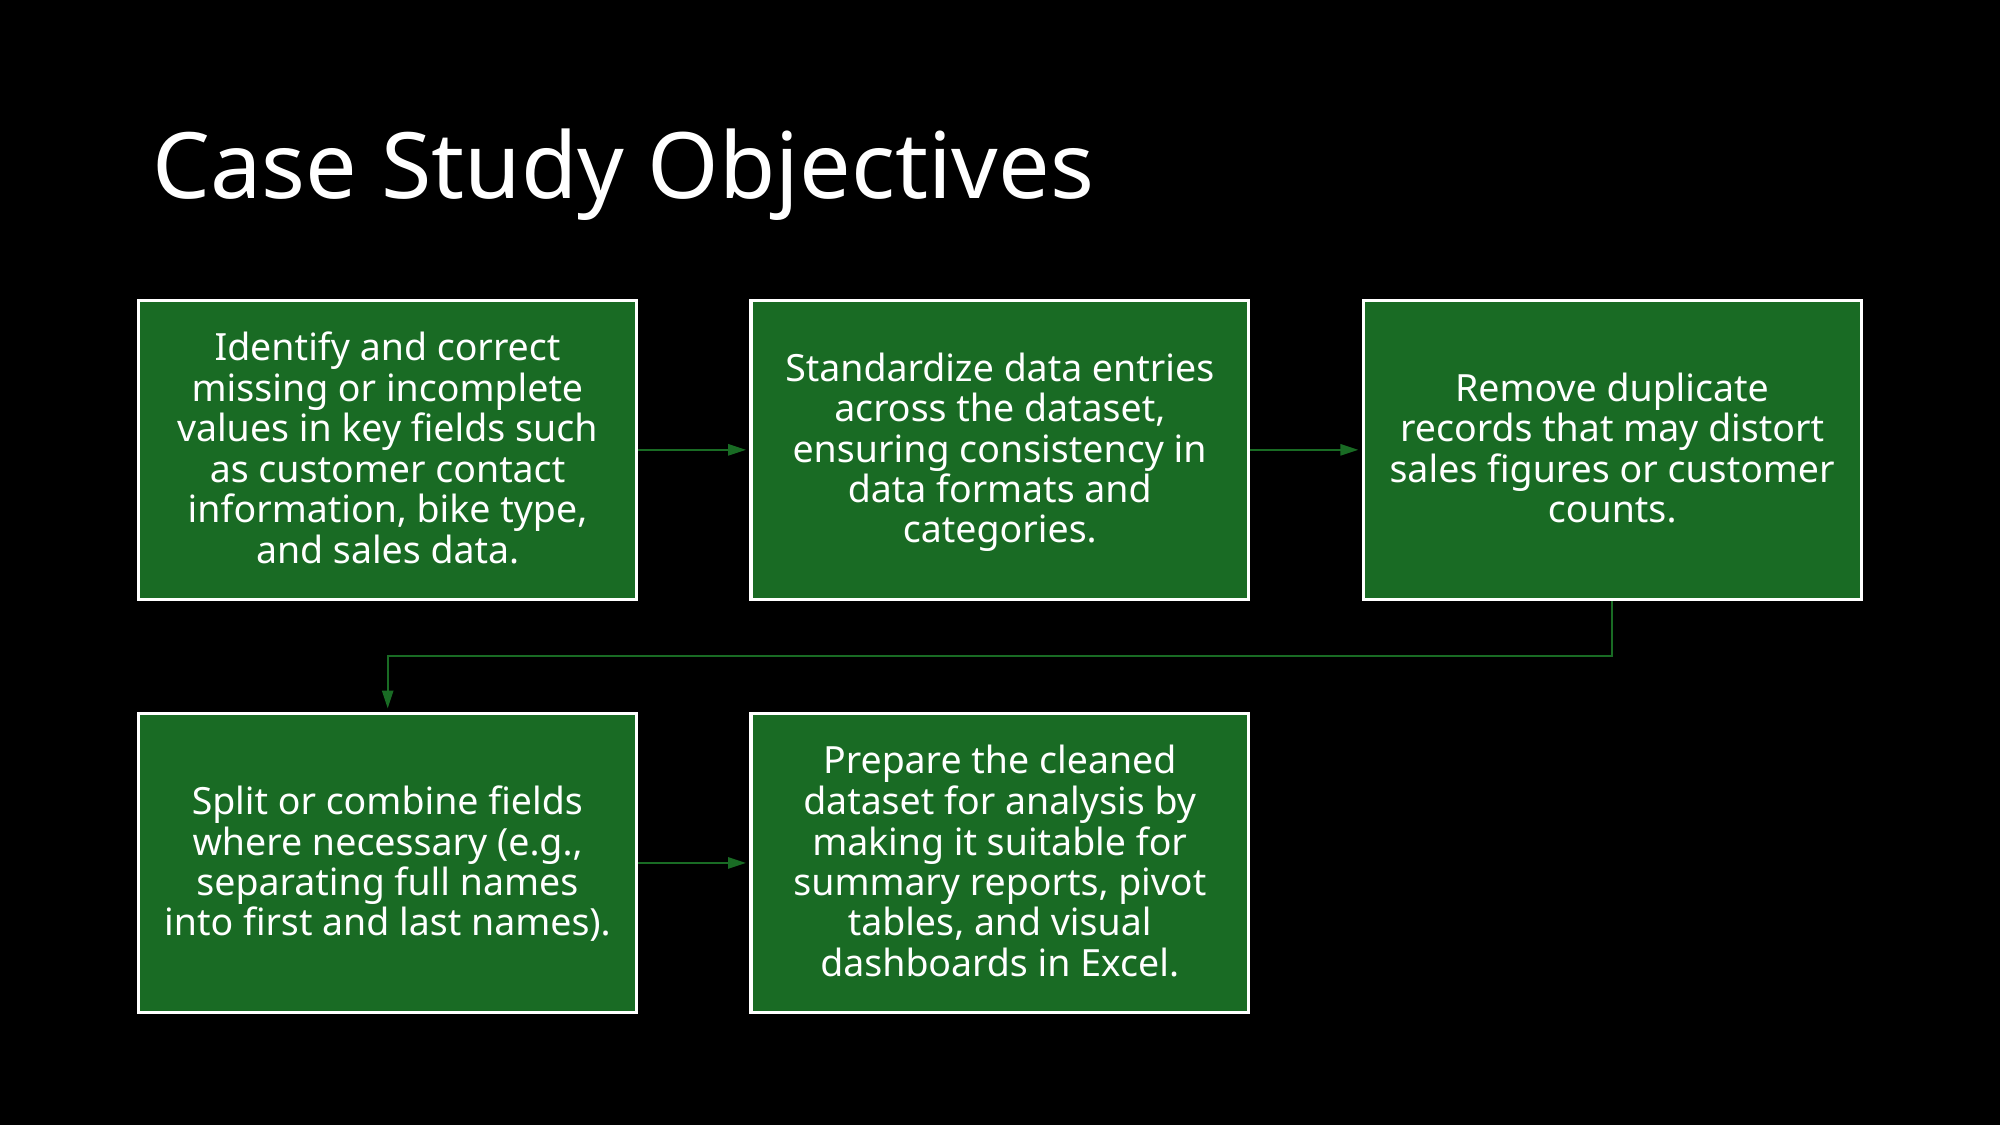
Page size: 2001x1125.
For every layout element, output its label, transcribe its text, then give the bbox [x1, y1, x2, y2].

text_box Prepare the cleaned dataset for analysis by making it suitable for summary reports, pivot tables, and visual dashboards in Excel. [751, 713, 1249, 1013]
text_box Remove duplicate records that may distort sales figures or customer counts. [1363, 300, 1862, 600]
title Case Study Objectives [137, 59, 1863, 278]
text_box Split or combine fields where necessary (e.g., separating full names into first and last names). [138, 713, 637, 1013]
text_box Identify and correct missing or incomplete values in key fields such as customer contact information, bike type, and sales data. [138, 300, 637, 600]
text_box Standardize data entries across the dataset, ensuring consistency in data formats and categories. [751, 300, 1249, 600]
